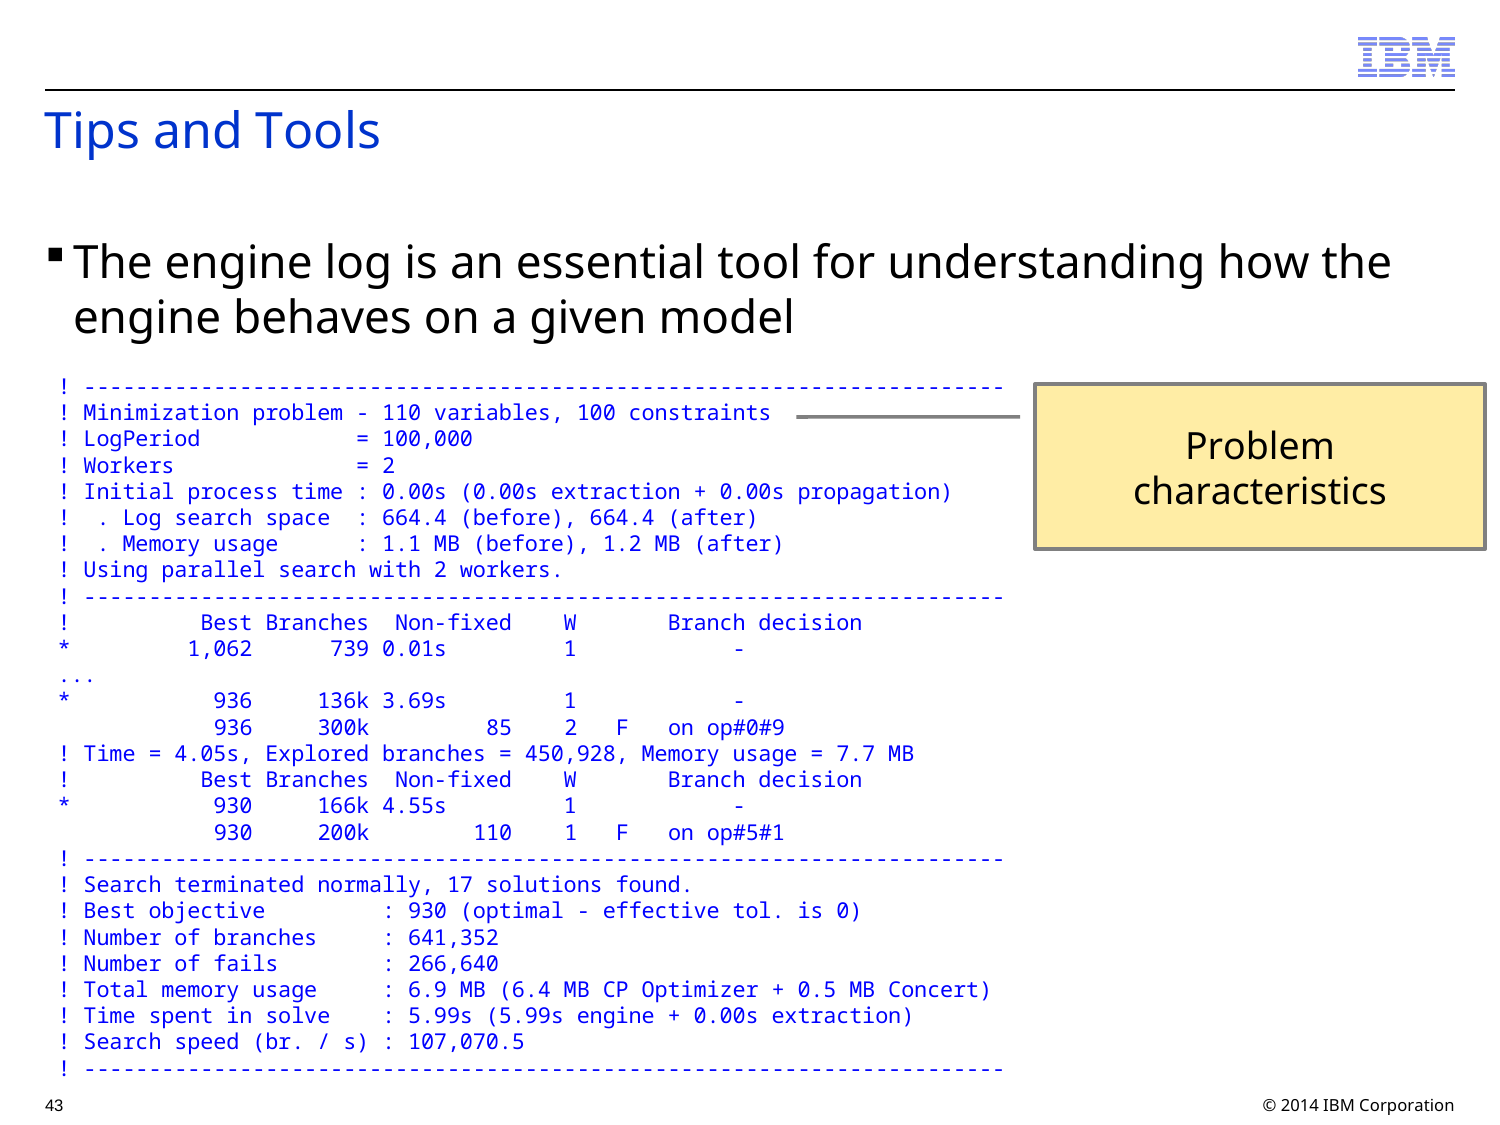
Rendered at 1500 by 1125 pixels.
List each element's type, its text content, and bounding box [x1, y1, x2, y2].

list The engine log is an essential tool for understanding how the engine behaves on a given model ! ----------------------------------------------------------------------- ! Minimization problem - 110 variables, 100 constraints ! LogPeriod = 100,000 ! Workers = 2 ! Initial process time : 0.00s (0.00s extraction + 0.00s propagation) ! . Log search space : 664.4 (before), 664.4 (after) ! . Memory usage : 1.1 MB (before), 1.2 MB (after) ! Using parallel search with 2 workers. ! ----------------------------------------------------------------------- ! Best Branches Non-fixed W Branch decision * 1,062 739 0.01s 1 - ... * 936 136k 3.69s 1 - 936 300k 85 2 F on op#0#9 ! Time = 4.05s, Explored branches = 450,928, Memory usage = 7.7 MB ! Best Branches Non-fixed W Branch decision * 930 166k 4.55s 1 - 930 200k 110 1 F on op#5#1 ! ----------------------------------------------------------------------- ! Search terminated normally, 17 solutions found. ! Best objective : 930 (optimal - effective tol. is 0) ! Number of branches : 641,352 ! Number of fails : 266,640 ! Total memory usage : 6.9 MB (6.4 MB CP Optimizer + 0.5 MB Concert) ! Time spent in solve : 5.99s (5.99s engine + 0.00s extraction) ! Search speed (br. / s) : 107,070.5 ! ----------------------------------------------------------------------- [29, 224, 1426, 1119]
picture [1358, 37, 1455, 77]
title Tips and Tools [29, 97, 1500, 203]
text_box Problem characteristics [1035, 384, 1485, 549]
